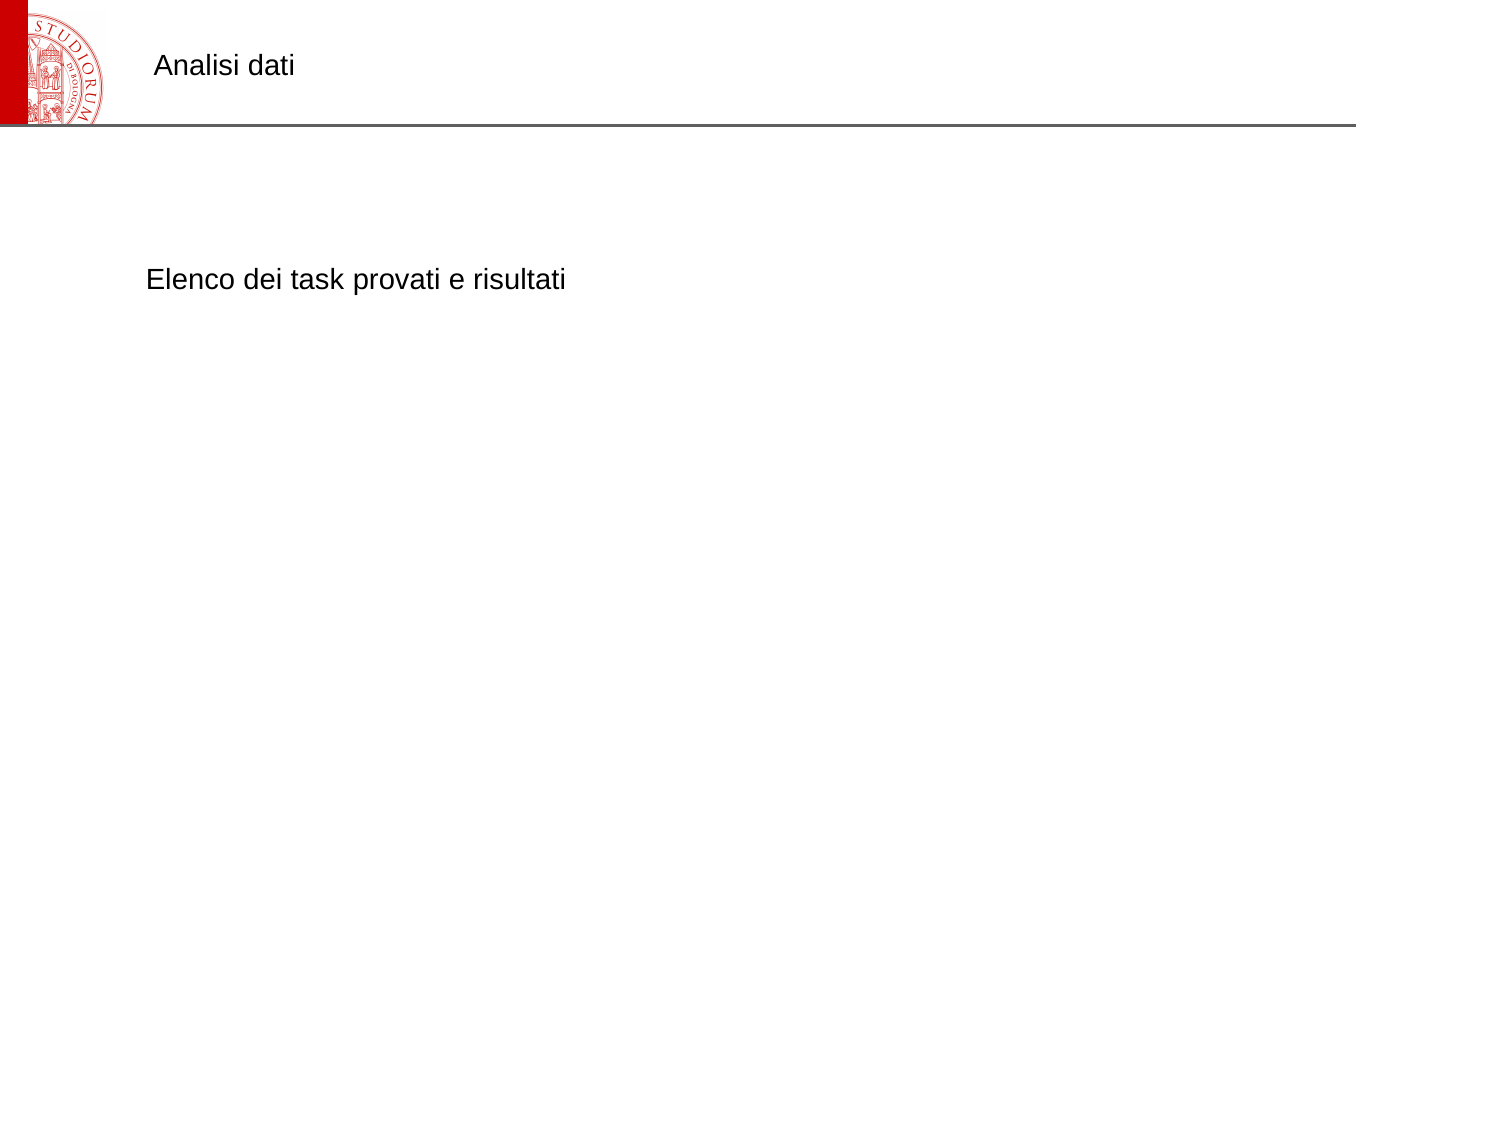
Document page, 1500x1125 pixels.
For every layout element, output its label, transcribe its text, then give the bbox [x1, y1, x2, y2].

title Analisi dati [153, 23, 1429, 107]
picture [28, 11, 107, 124]
list Elenco dei task provati e risultati [75, 263, 1425, 1006]
